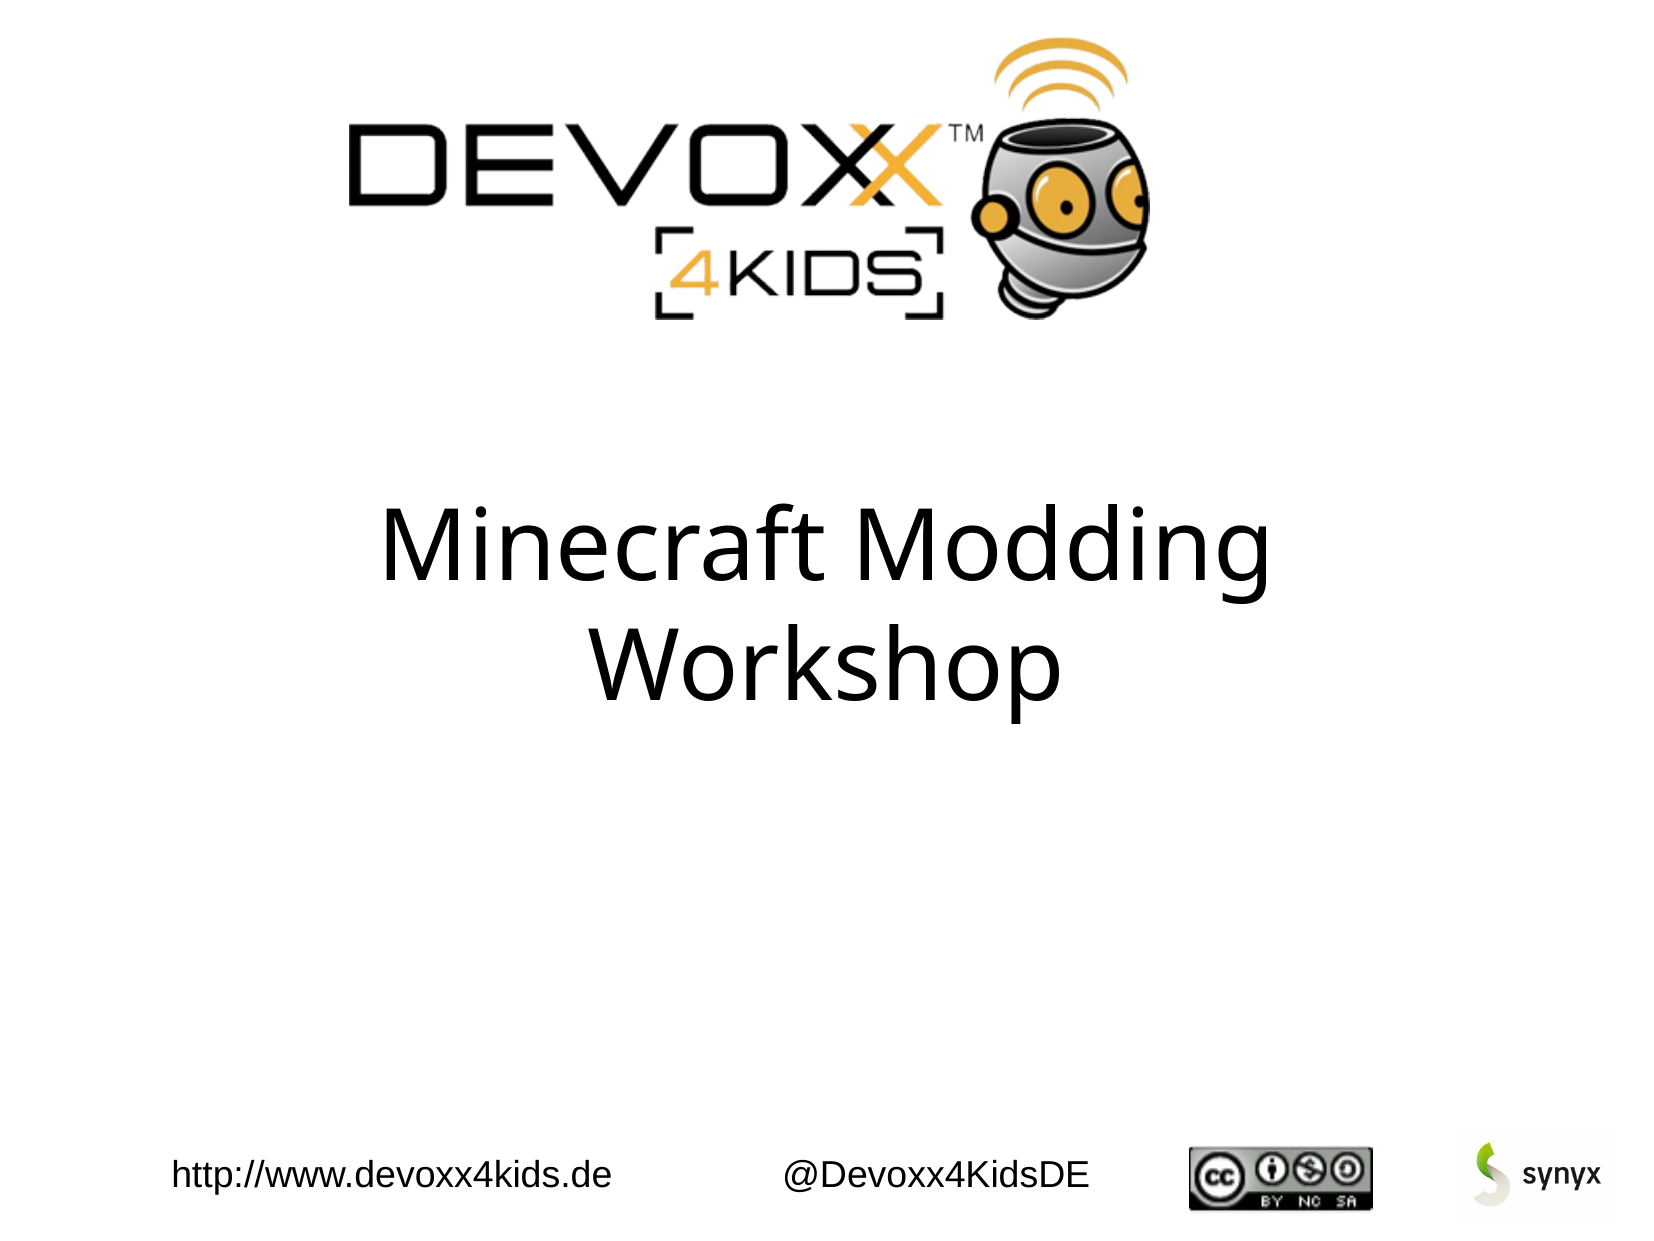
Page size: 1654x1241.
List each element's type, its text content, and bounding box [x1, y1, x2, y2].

picture [1455, 1128, 1616, 1223]
picture [349, 37, 1150, 320]
picture [1189, 1146, 1373, 1213]
title Minecraft Modding Workshop [64, 473, 1589, 715]
